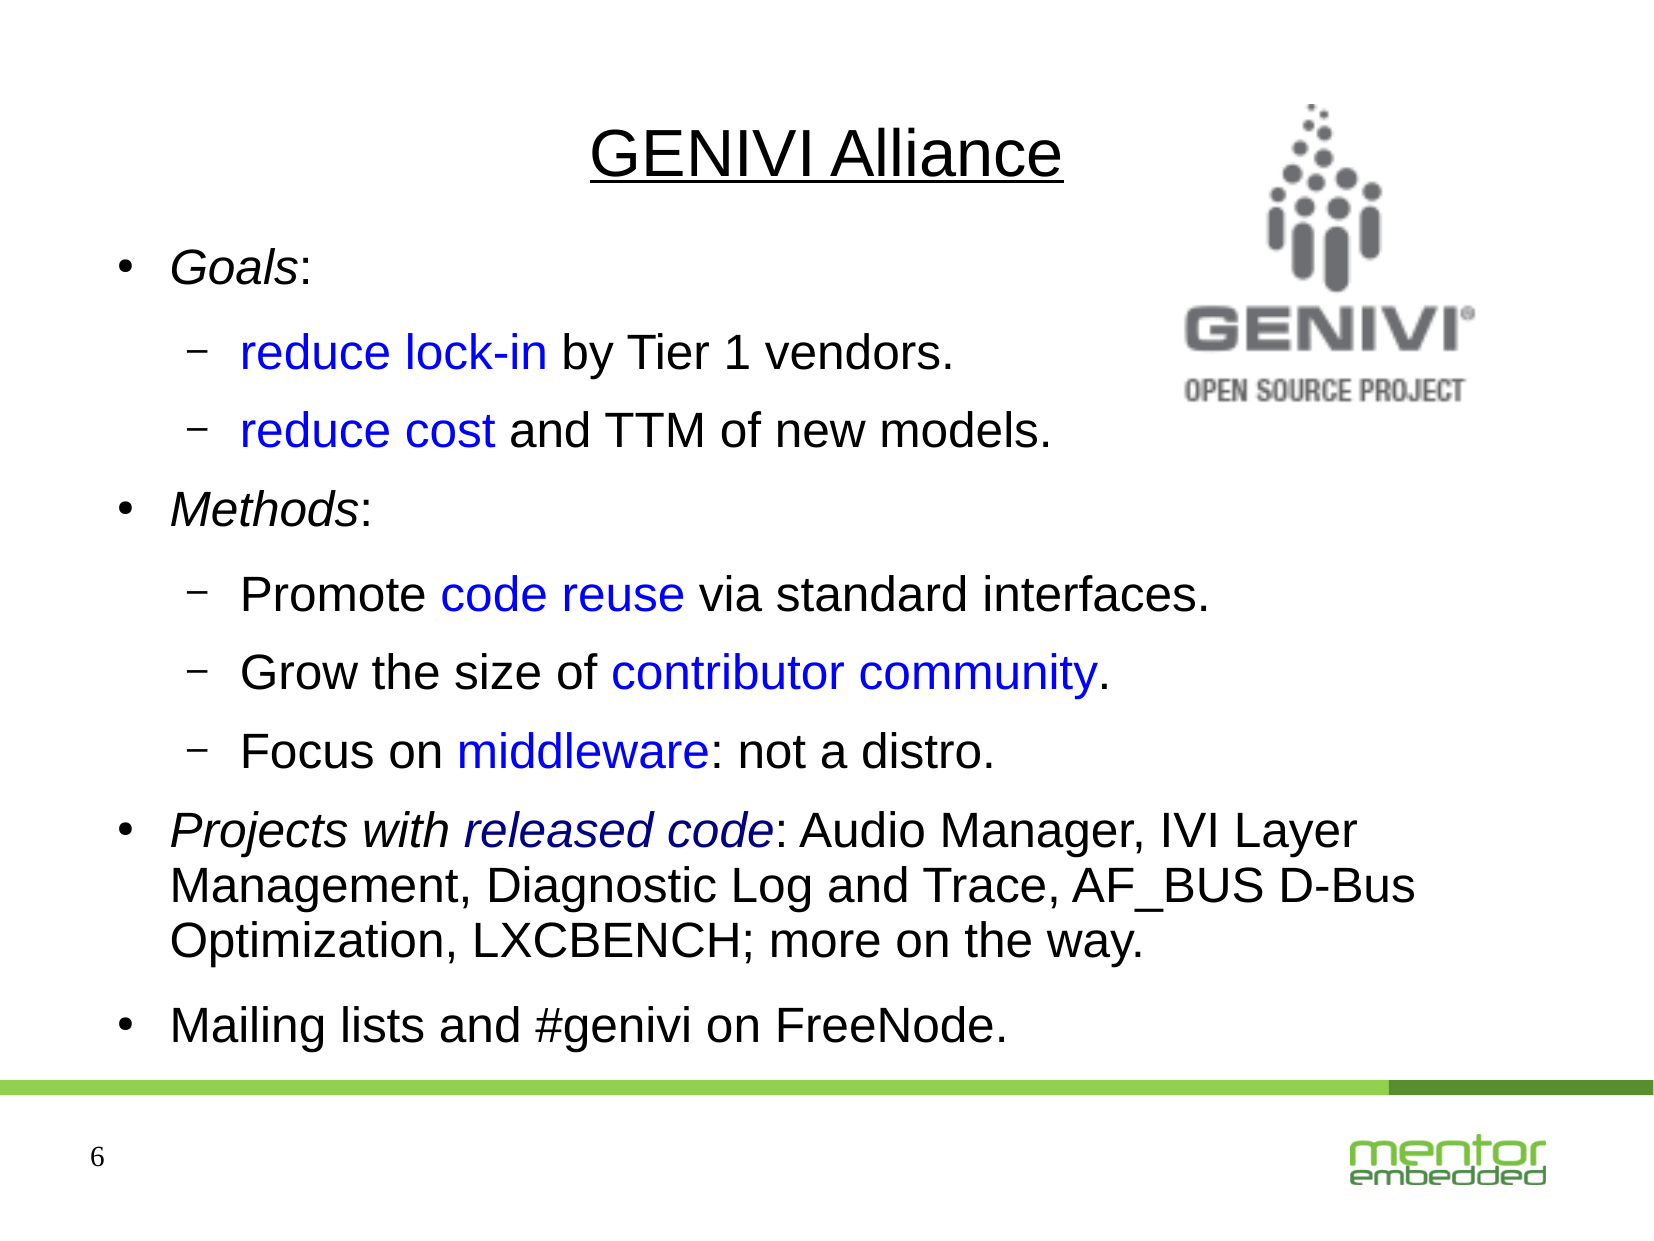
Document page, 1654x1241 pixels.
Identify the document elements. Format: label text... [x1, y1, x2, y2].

picture [1163, 104, 1501, 406]
title GENIVI Alliance [82, 49, 1571, 257]
picture [1350, 1134, 1546, 1185]
list Goals: reduce lock-in by Tier 1 vendors. reduce cost and TTM of new models. Methods: Promote code reuse via standard interfaces. Grow the size of contributor community. Focus on middleware: not a distro. Projects with released code: Audio Manager, IVI Layer Management, Diagnostic Log and Trace, AF_BUS D-Bus Optimization, LXCBENCH; more on the way. Mailing lists and #genivi on FreeNode. [99, 240, 1555, 1060]
